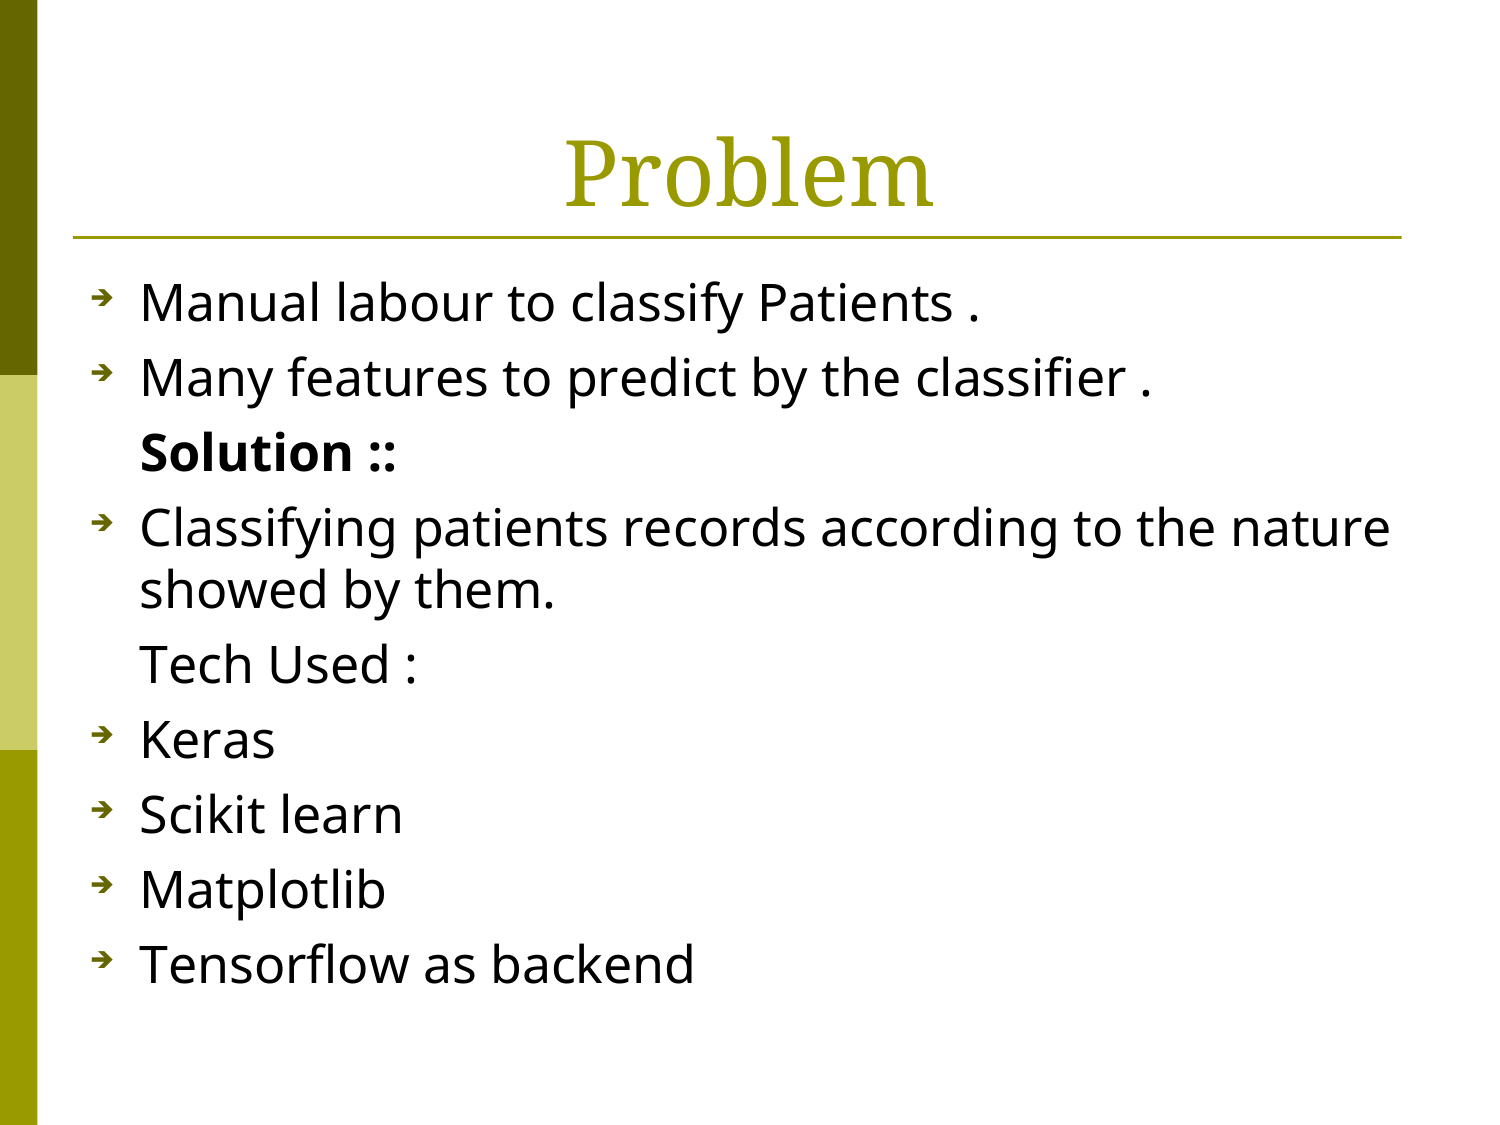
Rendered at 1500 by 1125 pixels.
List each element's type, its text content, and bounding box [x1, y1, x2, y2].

list Manual labour to classify Patients . Many features to predict by the classifier . Solution :: Classifying patients records according to the nature showed by them. Tech Used : Keras Scikit learn Matplotlib Tensorflow as backend [75, 262, 1426, 1006]
title Problem [75, 45, 1426, 233]
